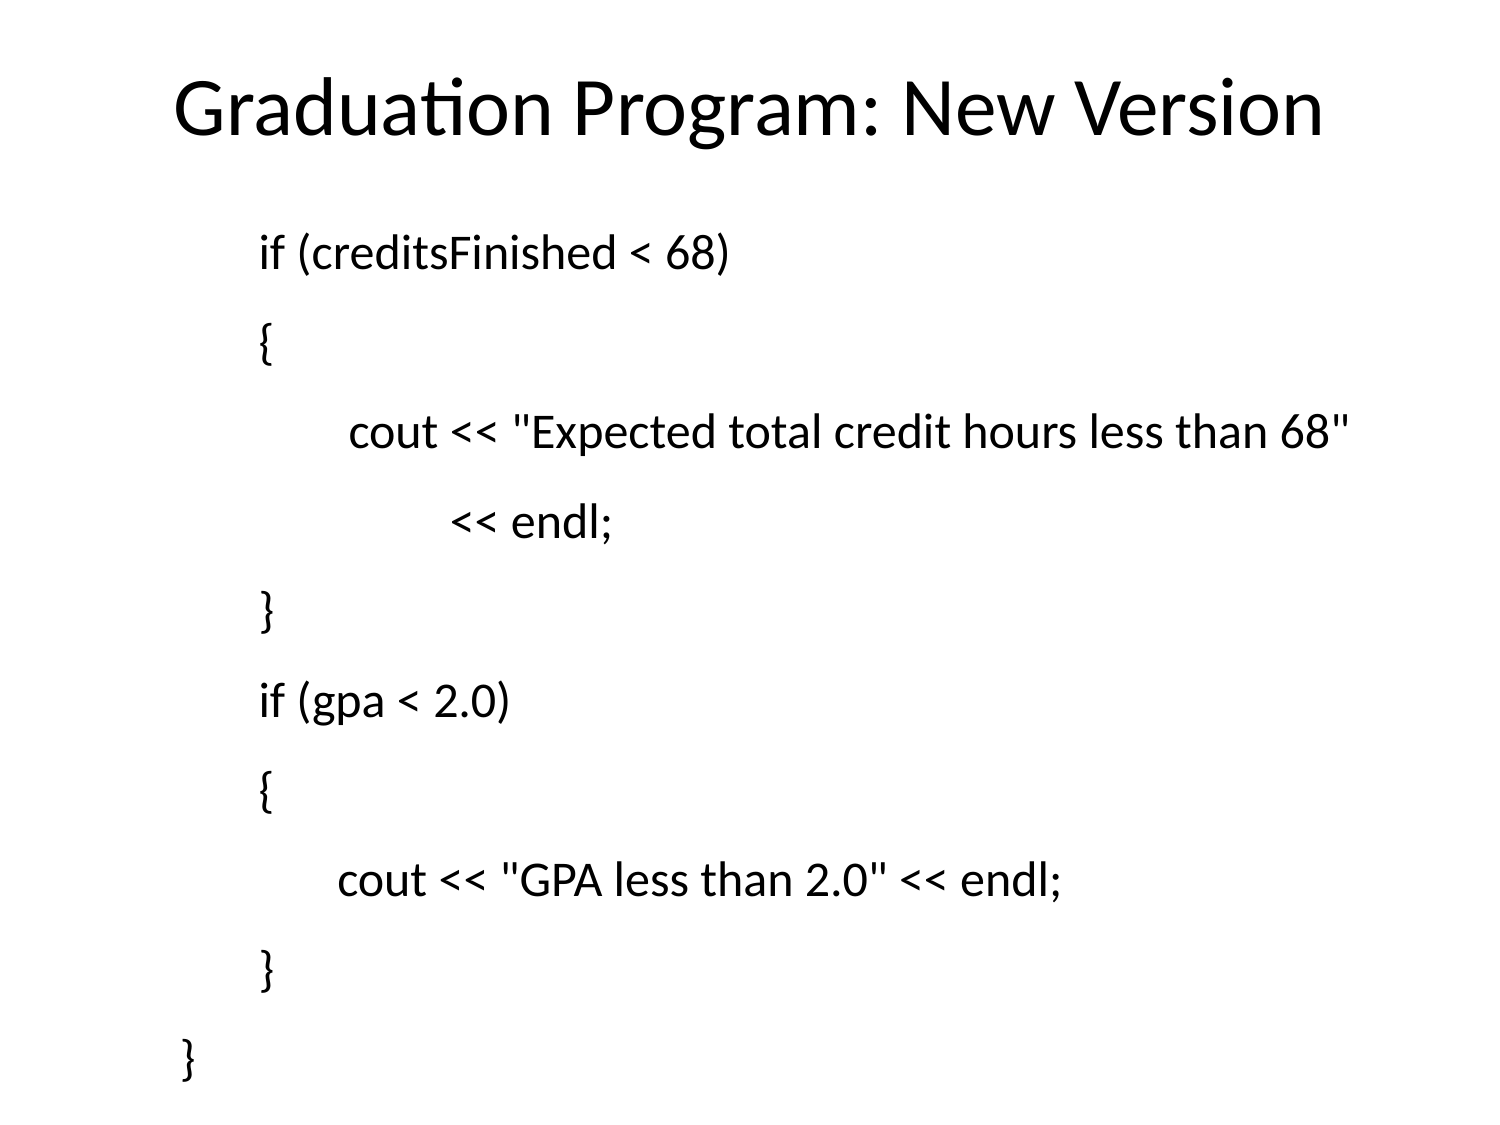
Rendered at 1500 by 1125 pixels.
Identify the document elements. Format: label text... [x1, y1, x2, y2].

title Graduation Program: New Version [75, 45, 1425, 212]
list if (creditsFinished < 68) { cout << "Expected total credit hours less than 68" << endl; } if (gpa < 2.0) { cout << "GPA less than 2.0" << endl; } } system("pause"); return 0; } [75, 212, 1450, 1075]
